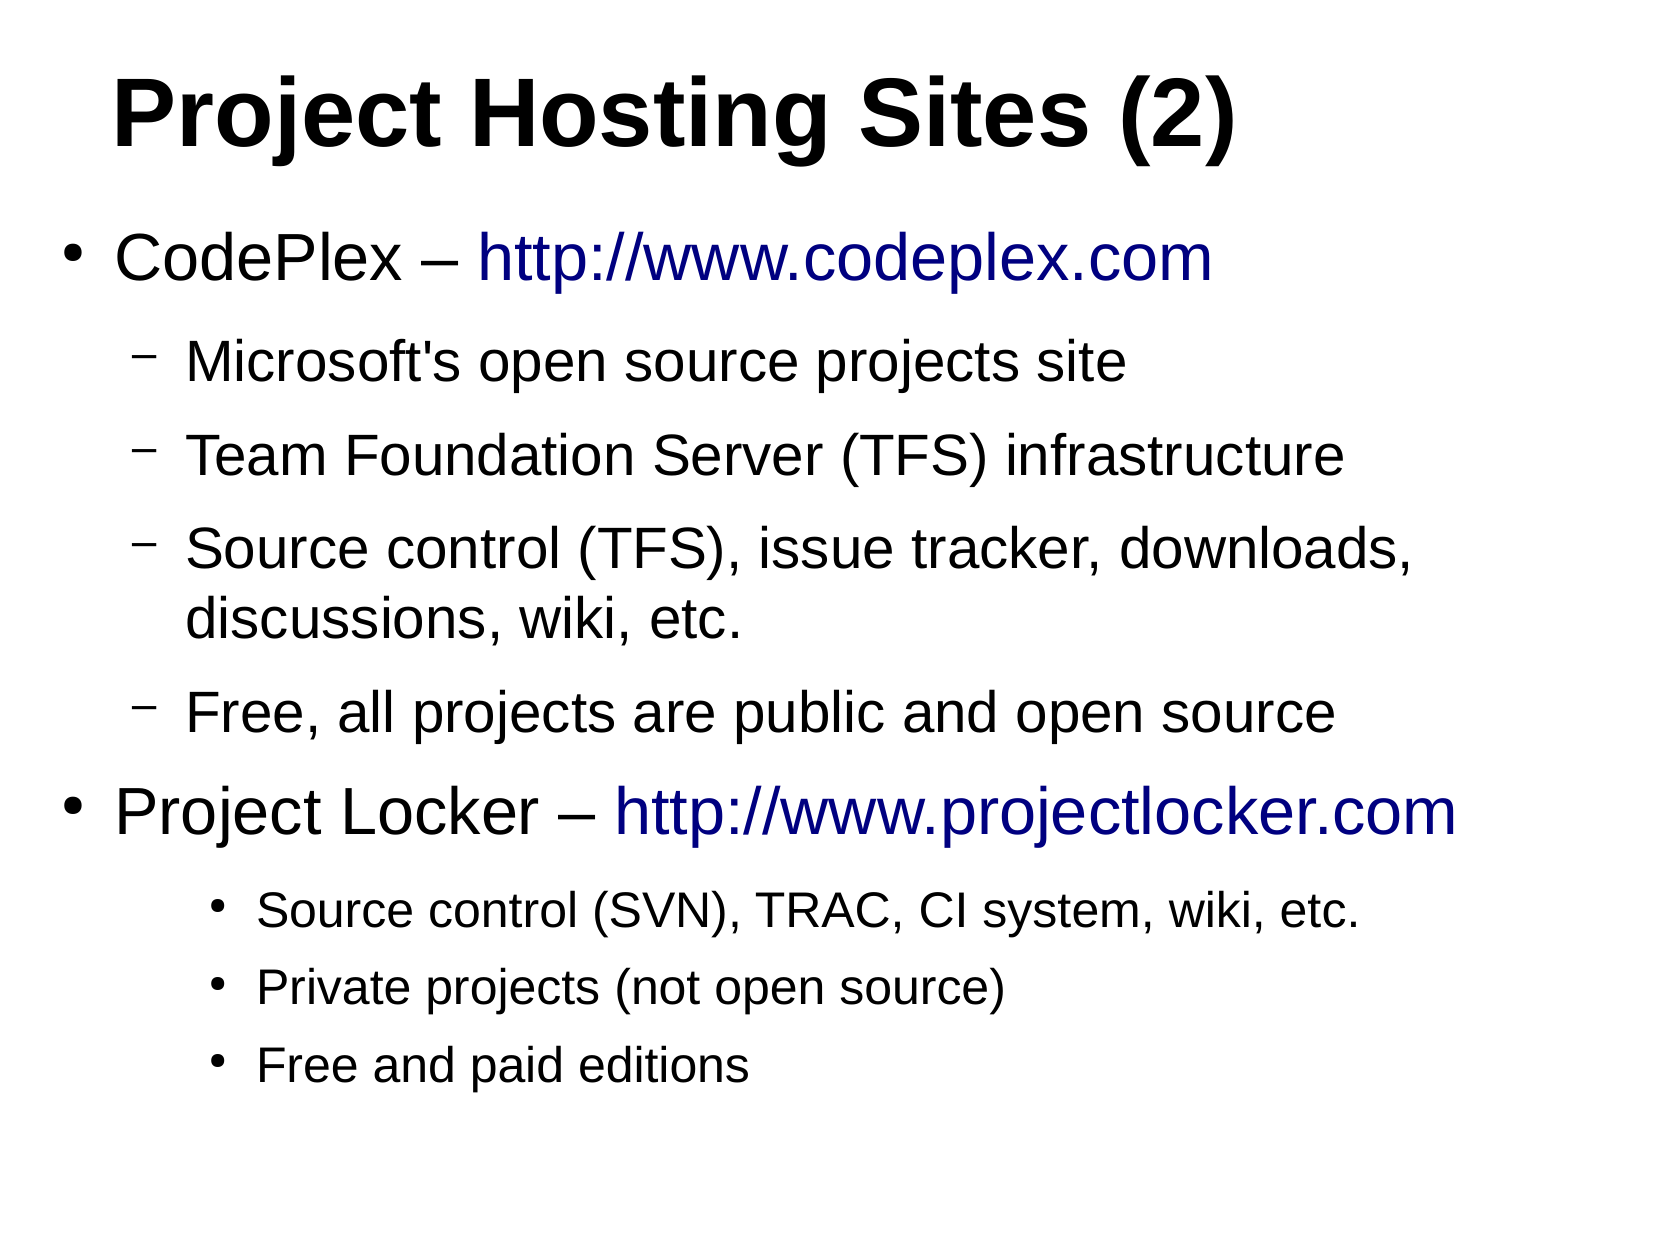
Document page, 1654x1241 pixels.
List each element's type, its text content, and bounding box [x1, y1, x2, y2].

title Project Hosting Sites (2) [25, 7, 1325, 209]
list CodePlex – http://www.codeplex.com Microsoft's open source projects site Team Foundation Server (TFS) infrastructure Source control (TFS), issue tracker, downloads, discussions, wiki, etc. Free, all projects are public and open source Project Locker – http://www.projectlocker.com Source control (SVN), TRAC, CI system, wiki, etc. Private projects (not open source) Free and paid editions [25, 208, 1628, 1216]
